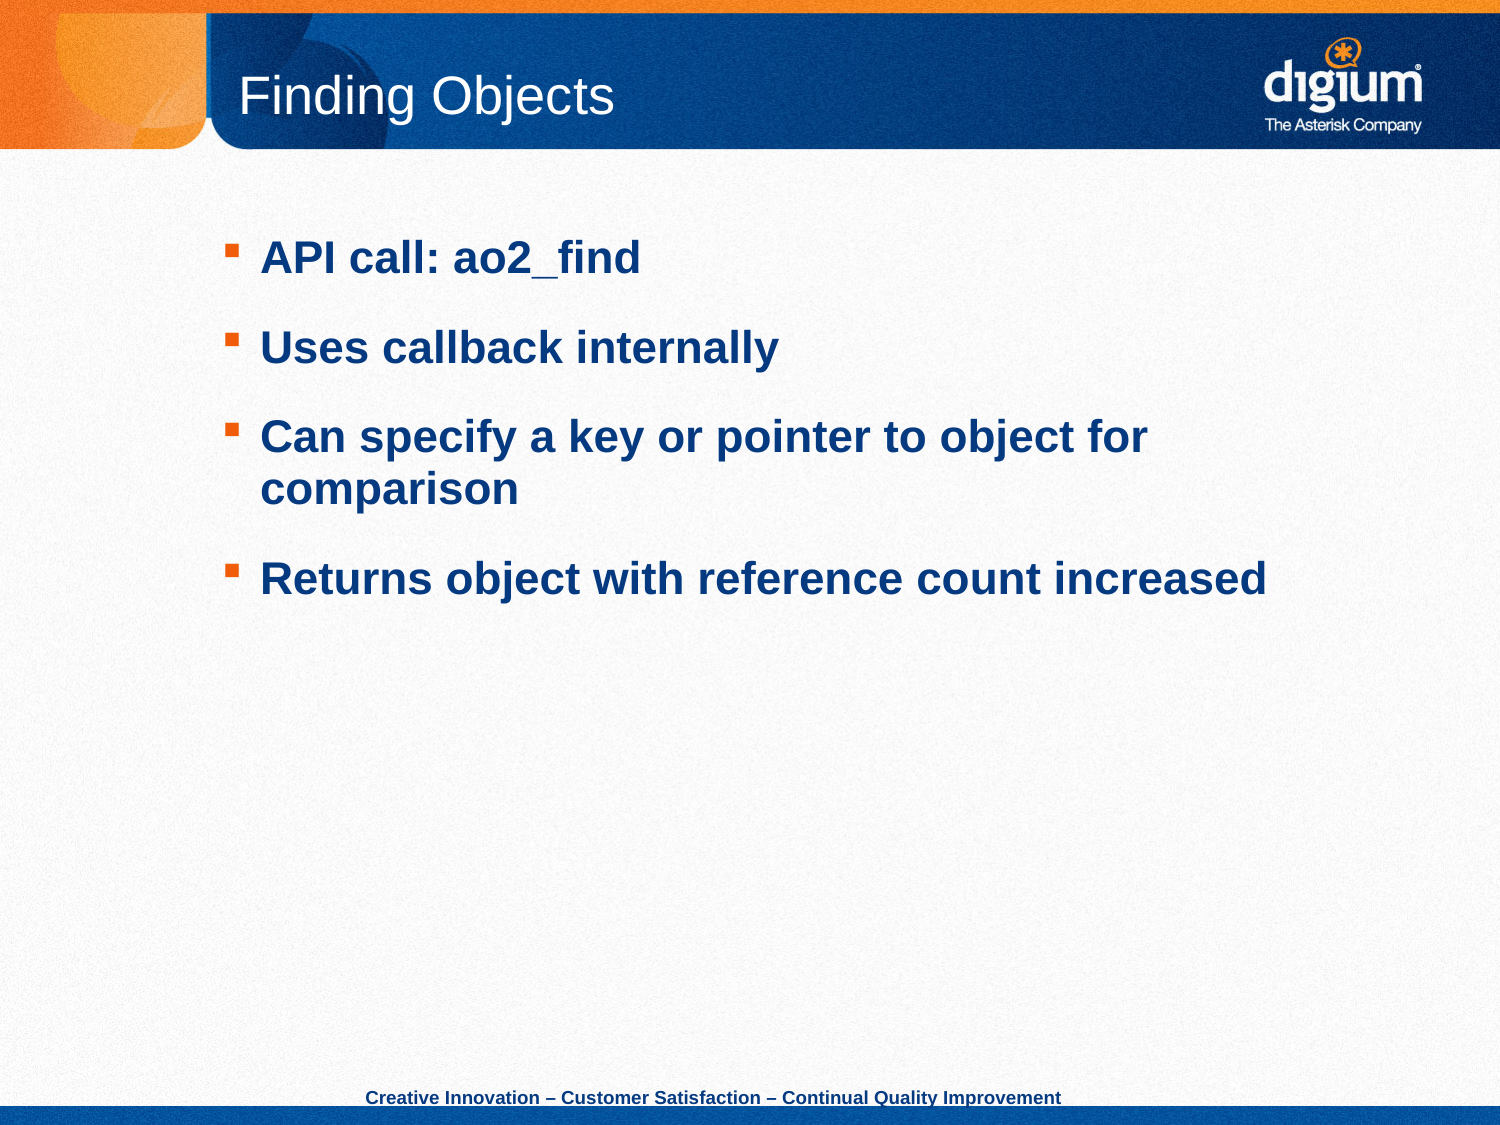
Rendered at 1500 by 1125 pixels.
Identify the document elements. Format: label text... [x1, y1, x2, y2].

picture [0, 0, 1500, 1125]
title Finding Objects [238, 27, 1243, 127]
list API call: ao2_find Uses callback internally Can specify a key or pointer to object for comparison Returns object with reference count increased [206, 224, 1301, 967]
